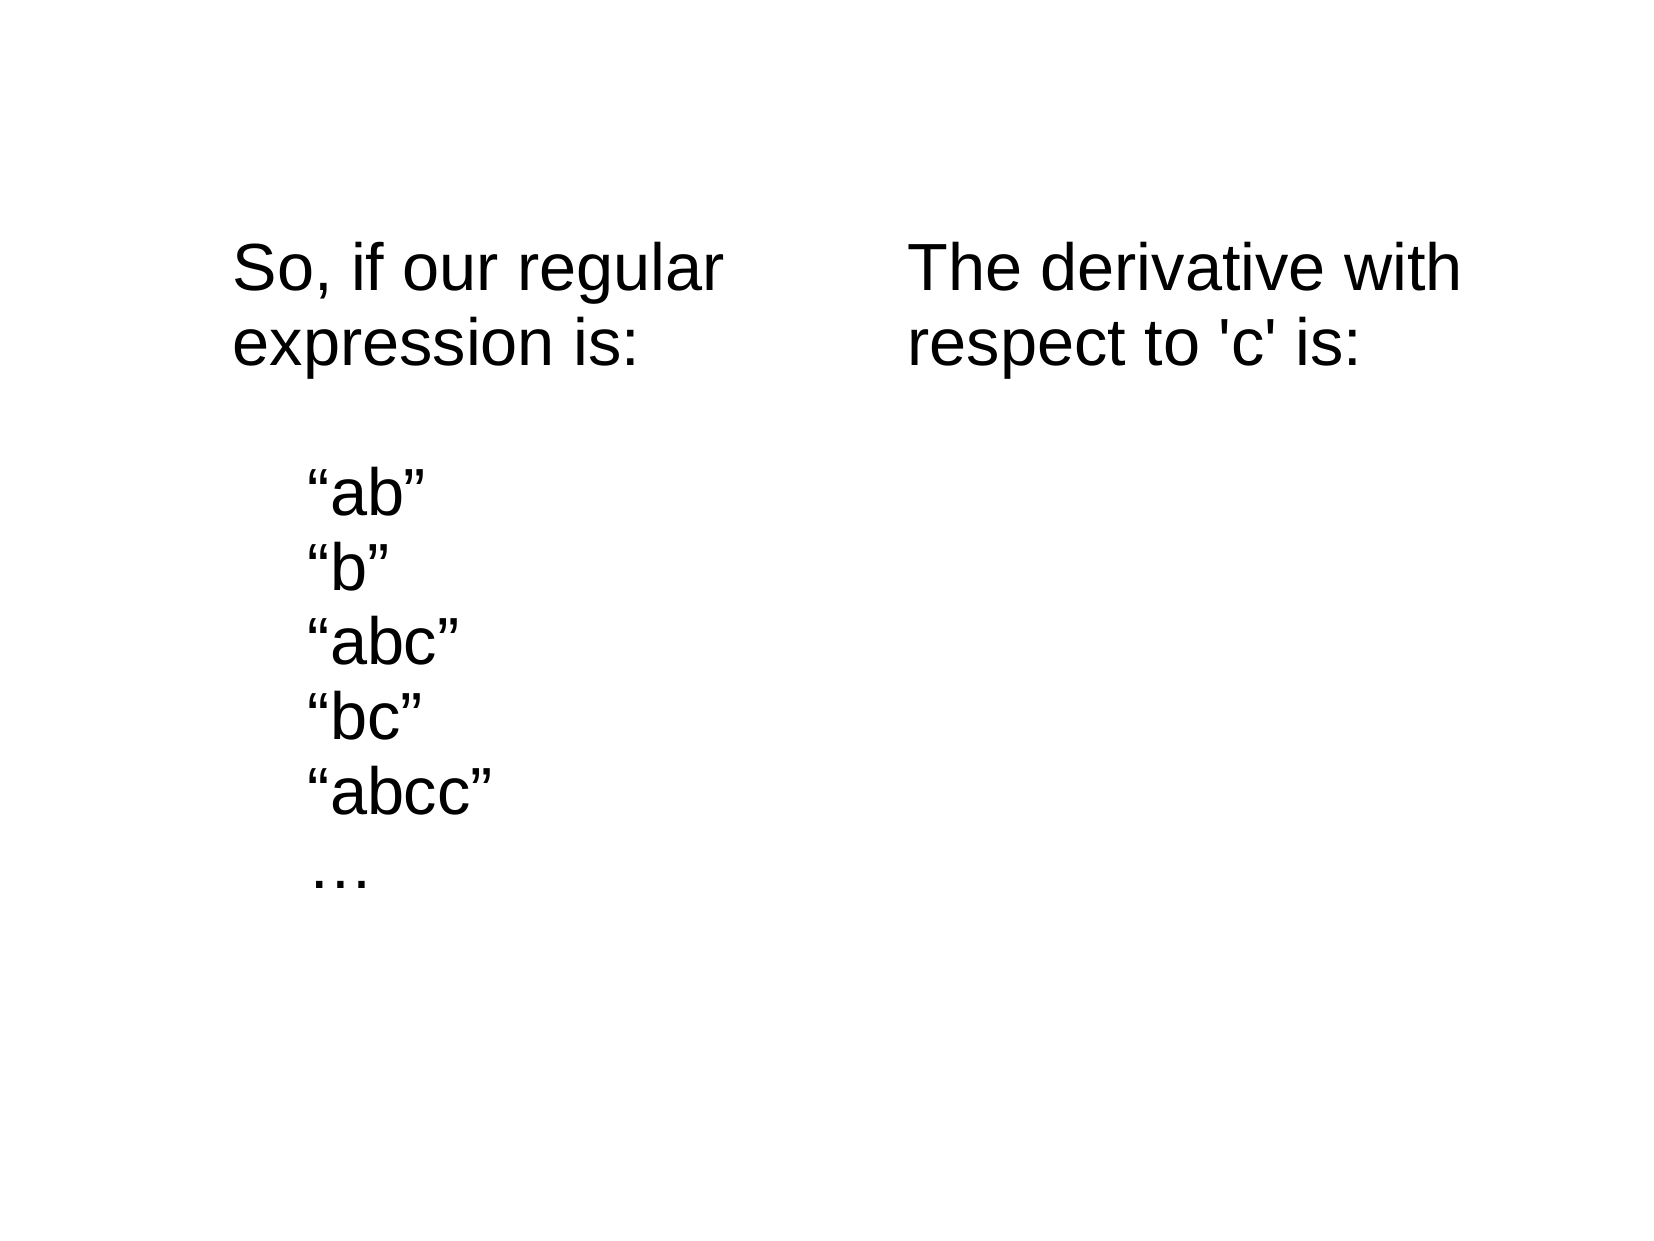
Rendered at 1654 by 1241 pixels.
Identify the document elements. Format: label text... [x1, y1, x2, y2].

subtitle So, if our regular The derivative with expression is: respect to 'c' is: “ab” “b” “abc” “bc” “abcc” … [82, 49, 1571, 1010]
